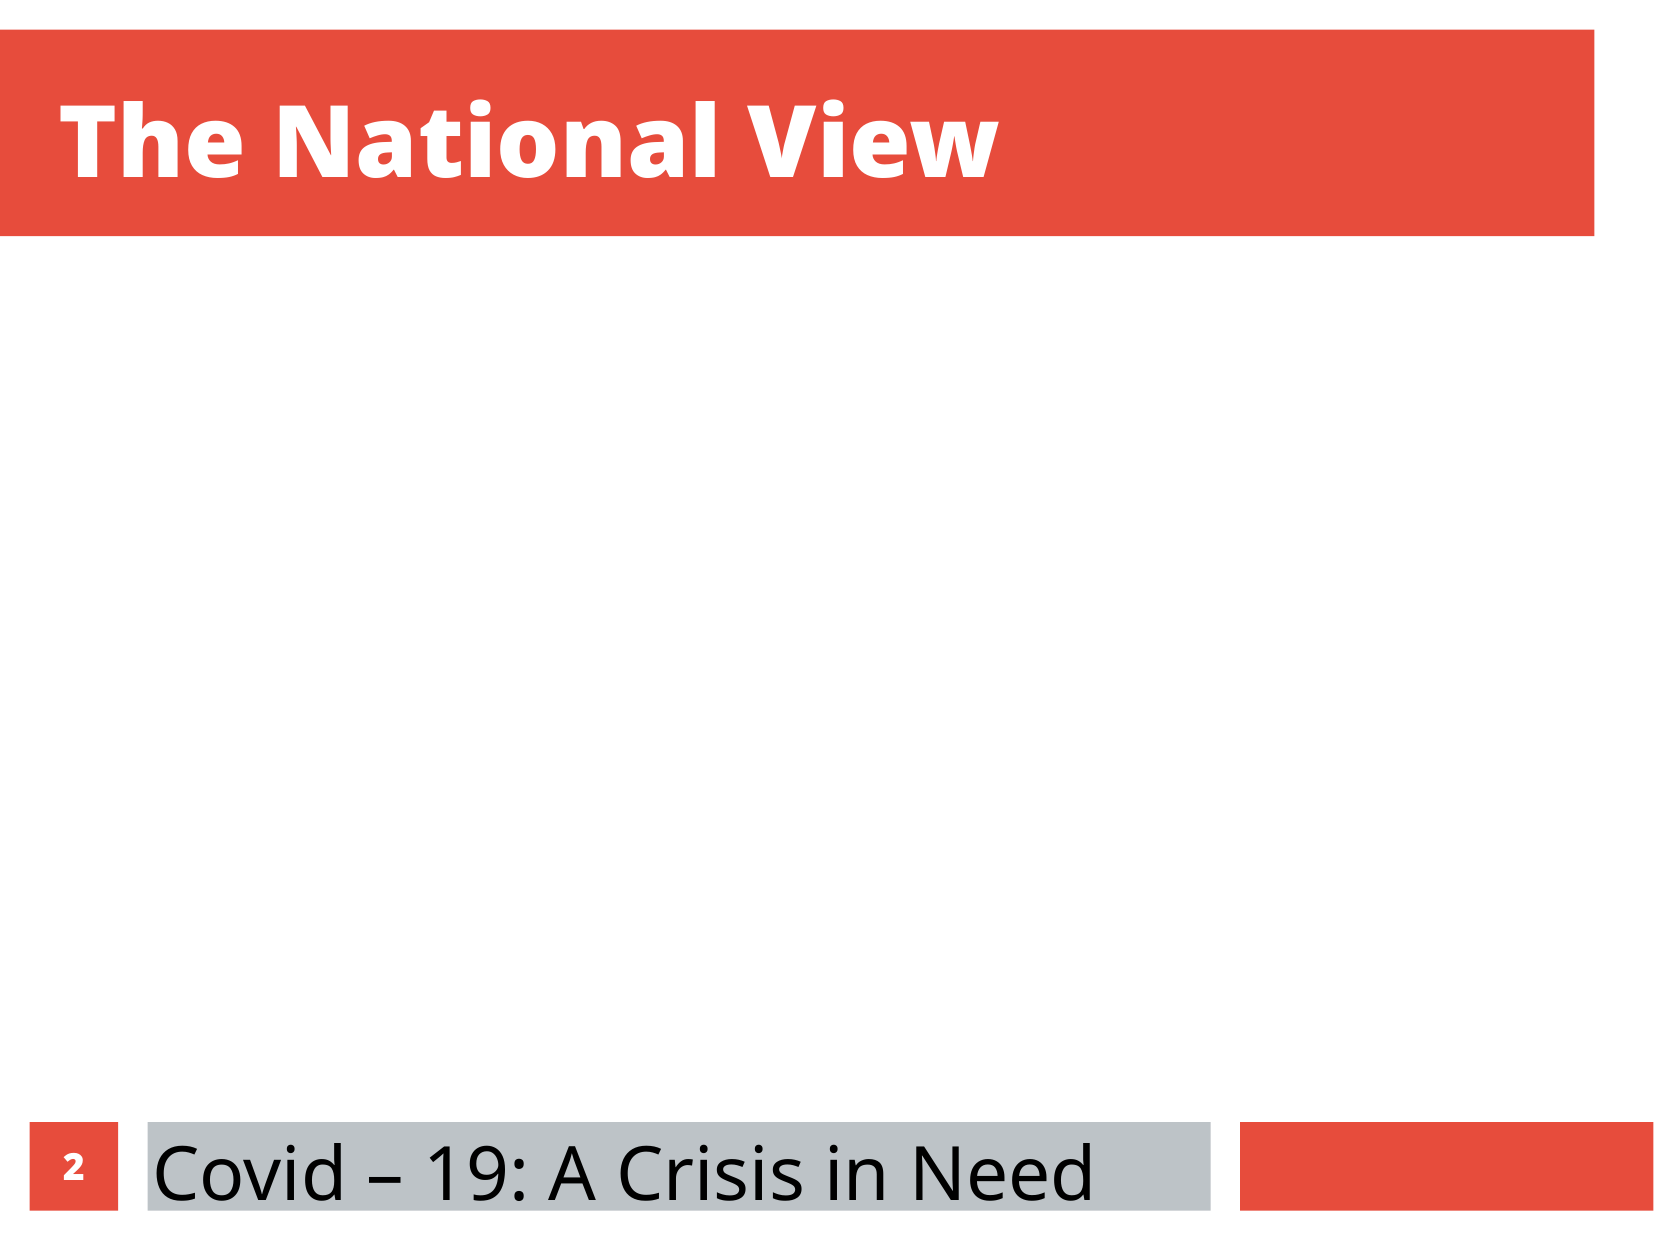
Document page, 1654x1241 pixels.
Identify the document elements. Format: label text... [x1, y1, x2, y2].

title The National View [59, 59, 1595, 207]
text_box Covid – 19: A Crisis in Need [137, 1112, 1276, 1241]
